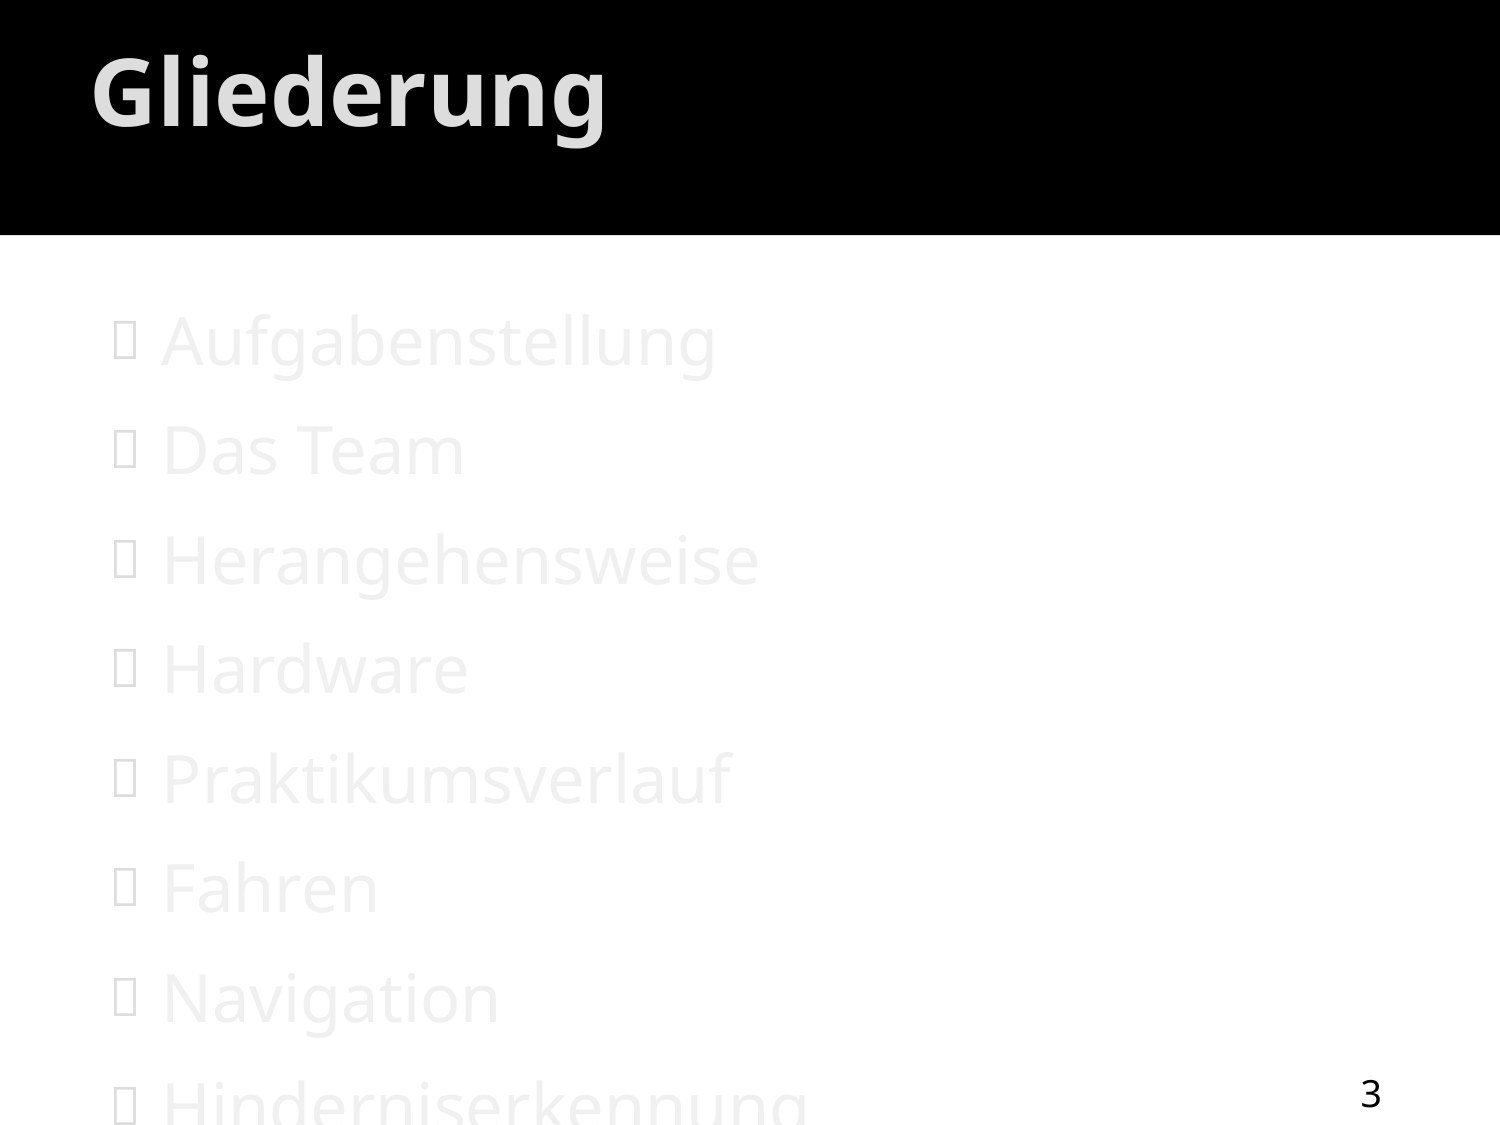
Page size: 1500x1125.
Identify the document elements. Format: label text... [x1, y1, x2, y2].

title Gliederung [75, 25, 1425, 231]
list Aufgabenstellung Das Team Herangehensweise Hardware Praktikumsverlauf Fahren Navigation Hinderniserkennung Aufgetretene Probleme Ausblick/Reflexion [75, 291, 1425, 1050]
slide_number <Nummer> [1345, 1062, 1467, 1108]
